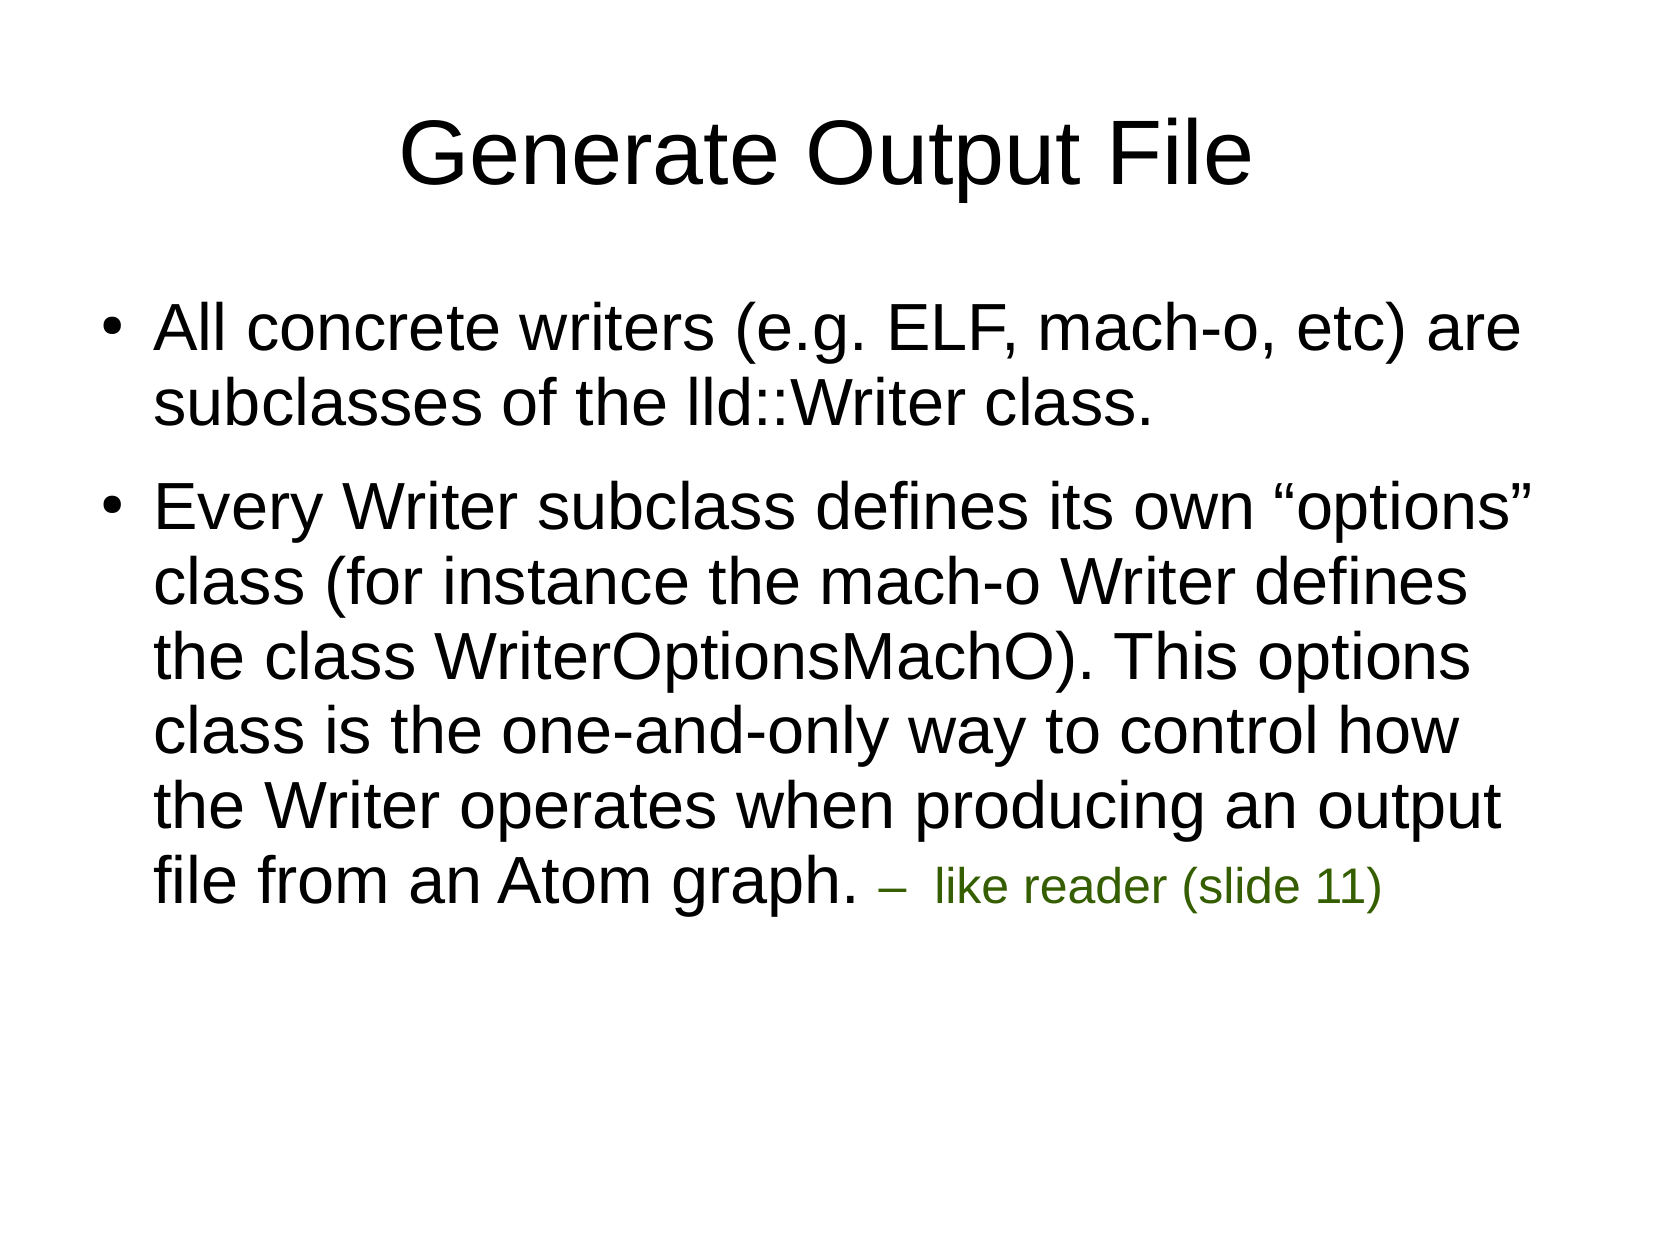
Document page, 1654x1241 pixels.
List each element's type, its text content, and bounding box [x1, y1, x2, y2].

title Generate Output File [82, 49, 1571, 257]
list All concrete writers (e.g. ELF, mach-o, etc) are subclasses of the lld::Writer class. Every Writer subclass defines its own “options” class (for instance the mach-o Writer defines the class WriterOptionsMachO). This options class is the one-and-only way to control how the Writer operates when producing an output file from an Atom graph. – like reader (slide 11) [82, 290, 1538, 1010]
